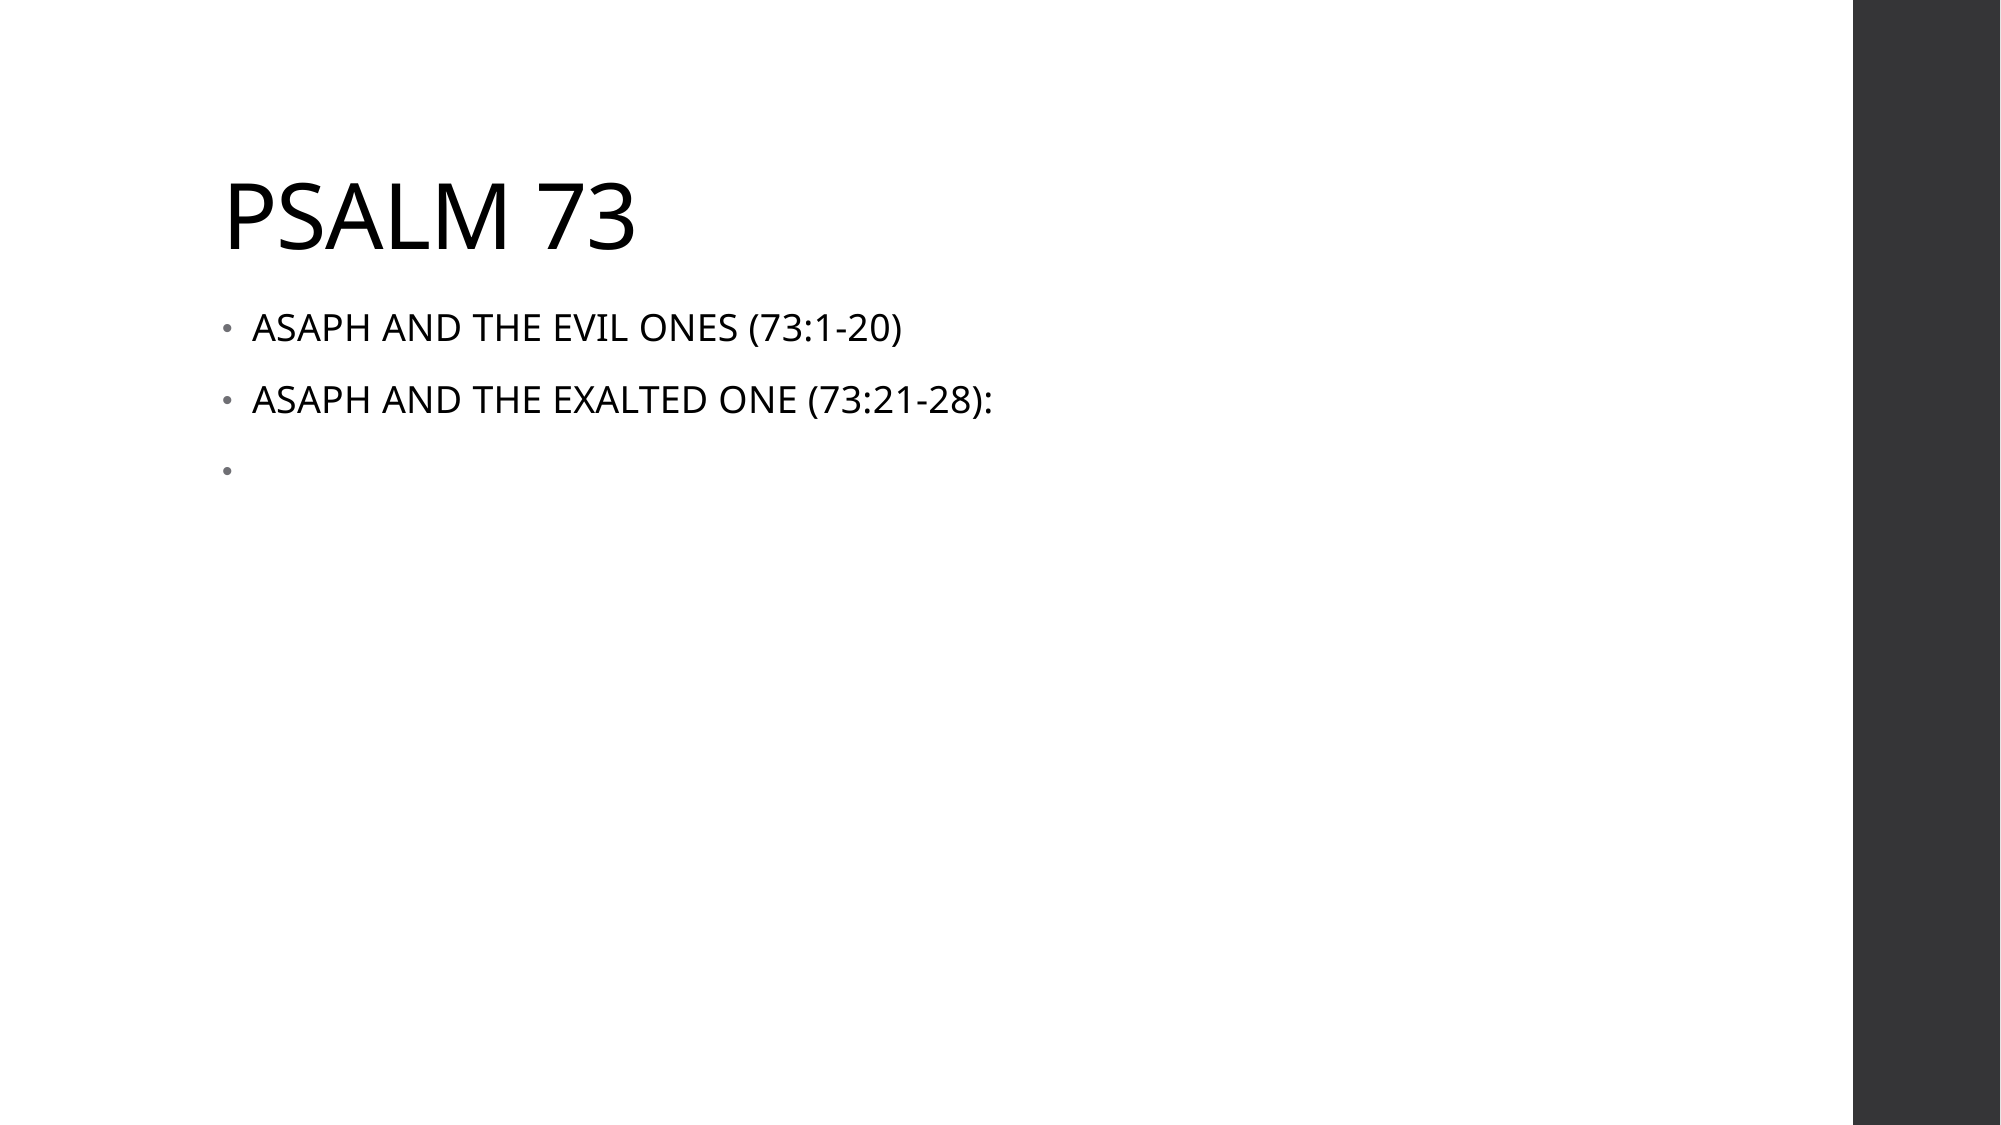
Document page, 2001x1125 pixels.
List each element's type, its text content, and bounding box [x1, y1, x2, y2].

title PSALM 73 [206, 60, 1797, 278]
list ASAPH AND THE EVIL ONES (73:1-20) ASAPH AND THE EXALTED ONE (73:21-28): [206, 299, 1617, 1014]
